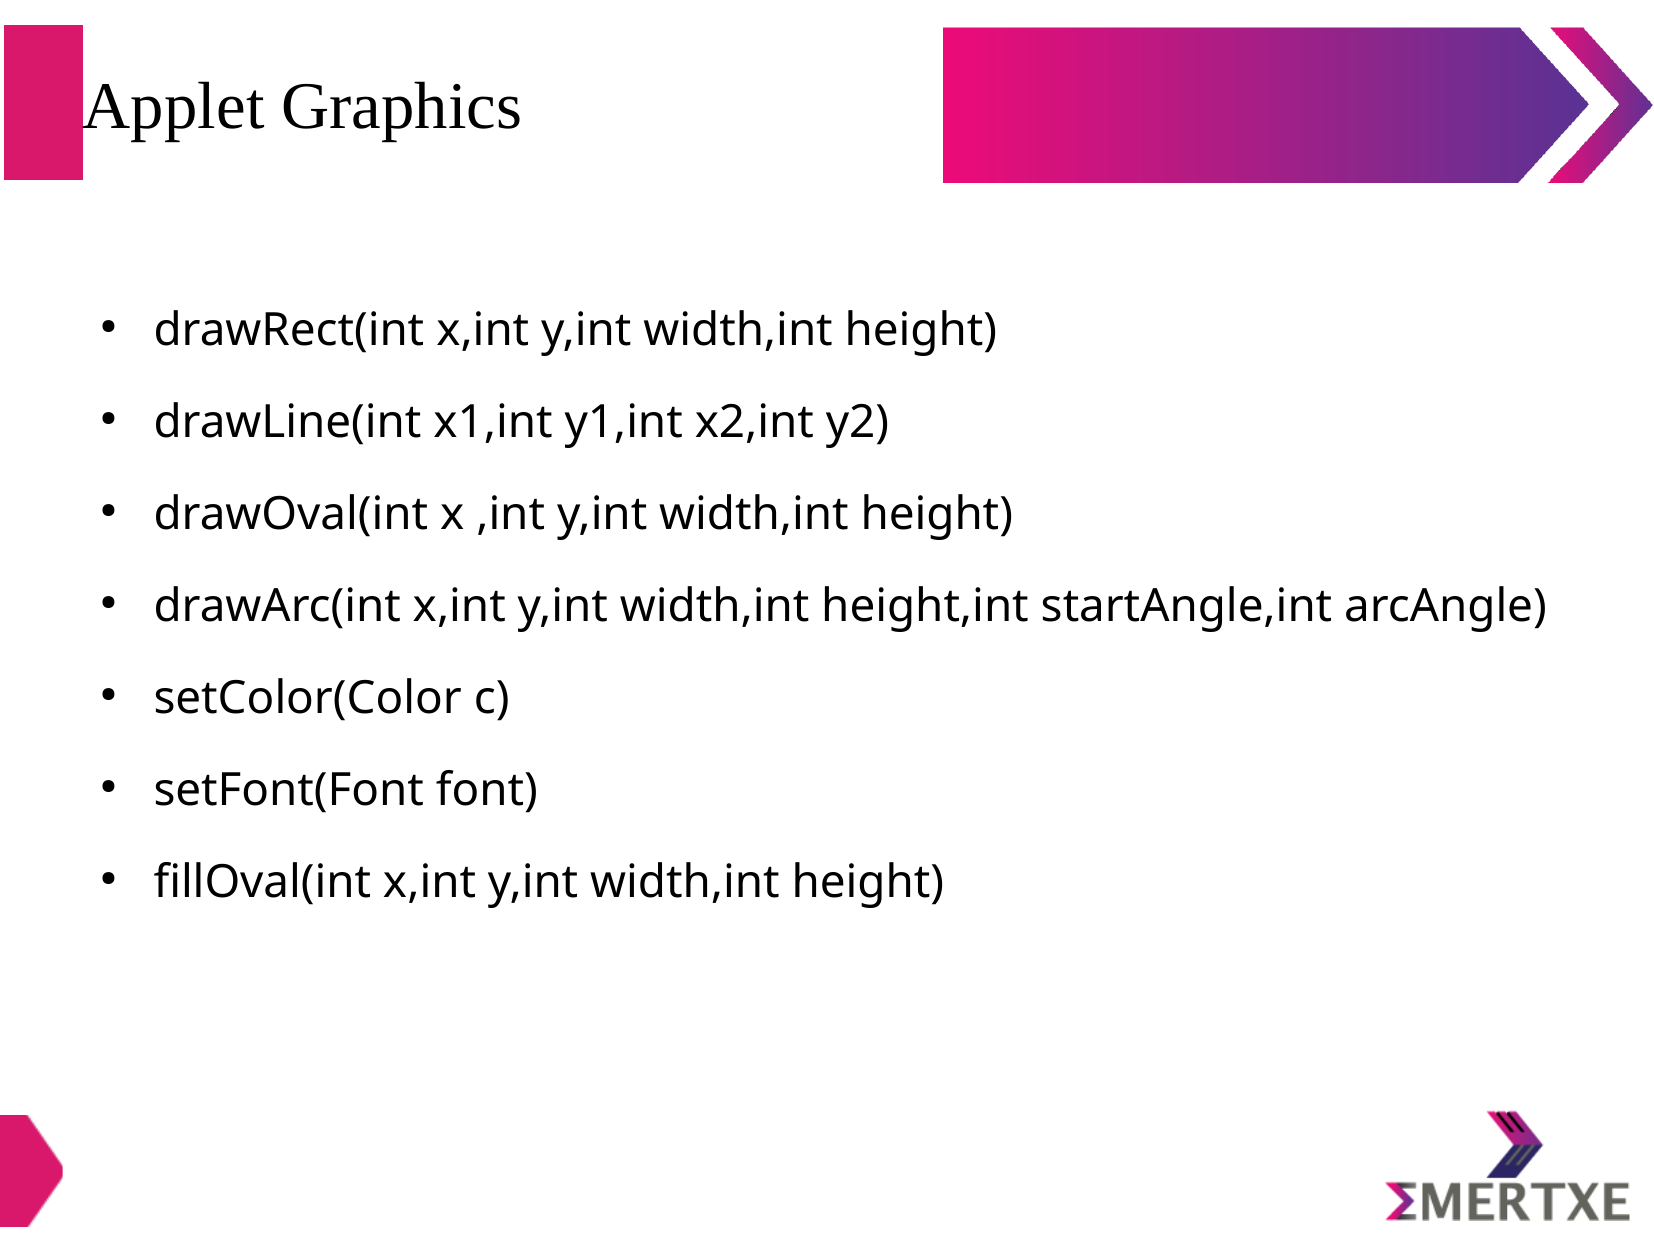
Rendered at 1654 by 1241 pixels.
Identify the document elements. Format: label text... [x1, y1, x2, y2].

picture [1571, 27, 1653, 183]
picture [1385, 1107, 1631, 1221]
title Applet Graphics [82, 2, 1571, 210]
list drawRect(int x,int y,int width,int height) drawLine(int x1,int y1,int x2,int y2) drawOval(int x ,int y,int width,int height) drawArc(int x,int y,int width,int height,int startAngle,int arcAngle) setColor(Color c) setFont(Font font) fillOval(int x,int y,int width,int height) [82, 296, 1571, 1016]
